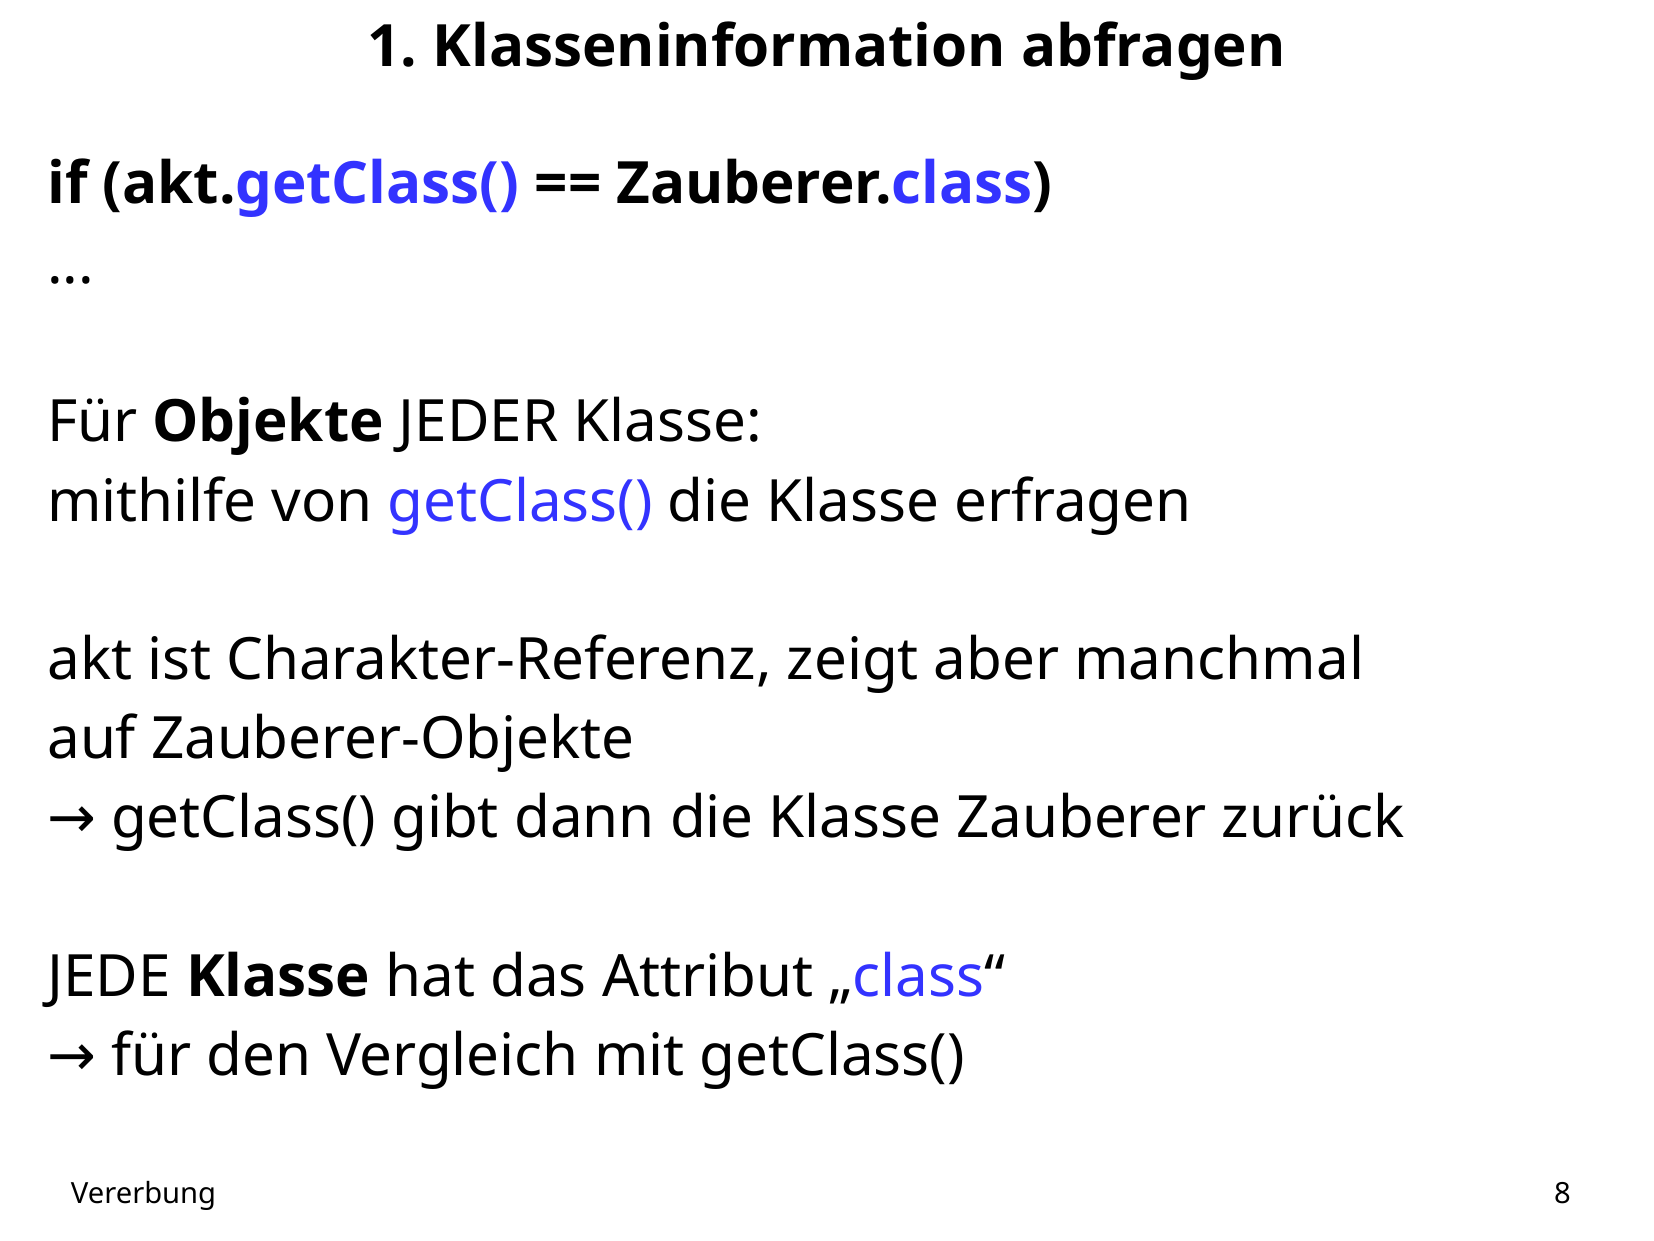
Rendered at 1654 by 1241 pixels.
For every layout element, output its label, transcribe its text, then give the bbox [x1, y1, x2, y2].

list if (akt.getClass() == Zauberer.class) ... Für Objekte JEDER Klasse: mithilfe von getClass() die Klasse erfragen akt ist Charakter-Referenz, zeigt aber manchmal auf Zauberer-Objekte → getClass() gibt dann die Klasse Zauberer zurück JEDE Klasse hat das Attribut „class“ → für den Vergleich mit getClass() [47, 141, 1619, 1158]
title 1. Klasseninformation abfragen [0, 5, 1654, 83]
